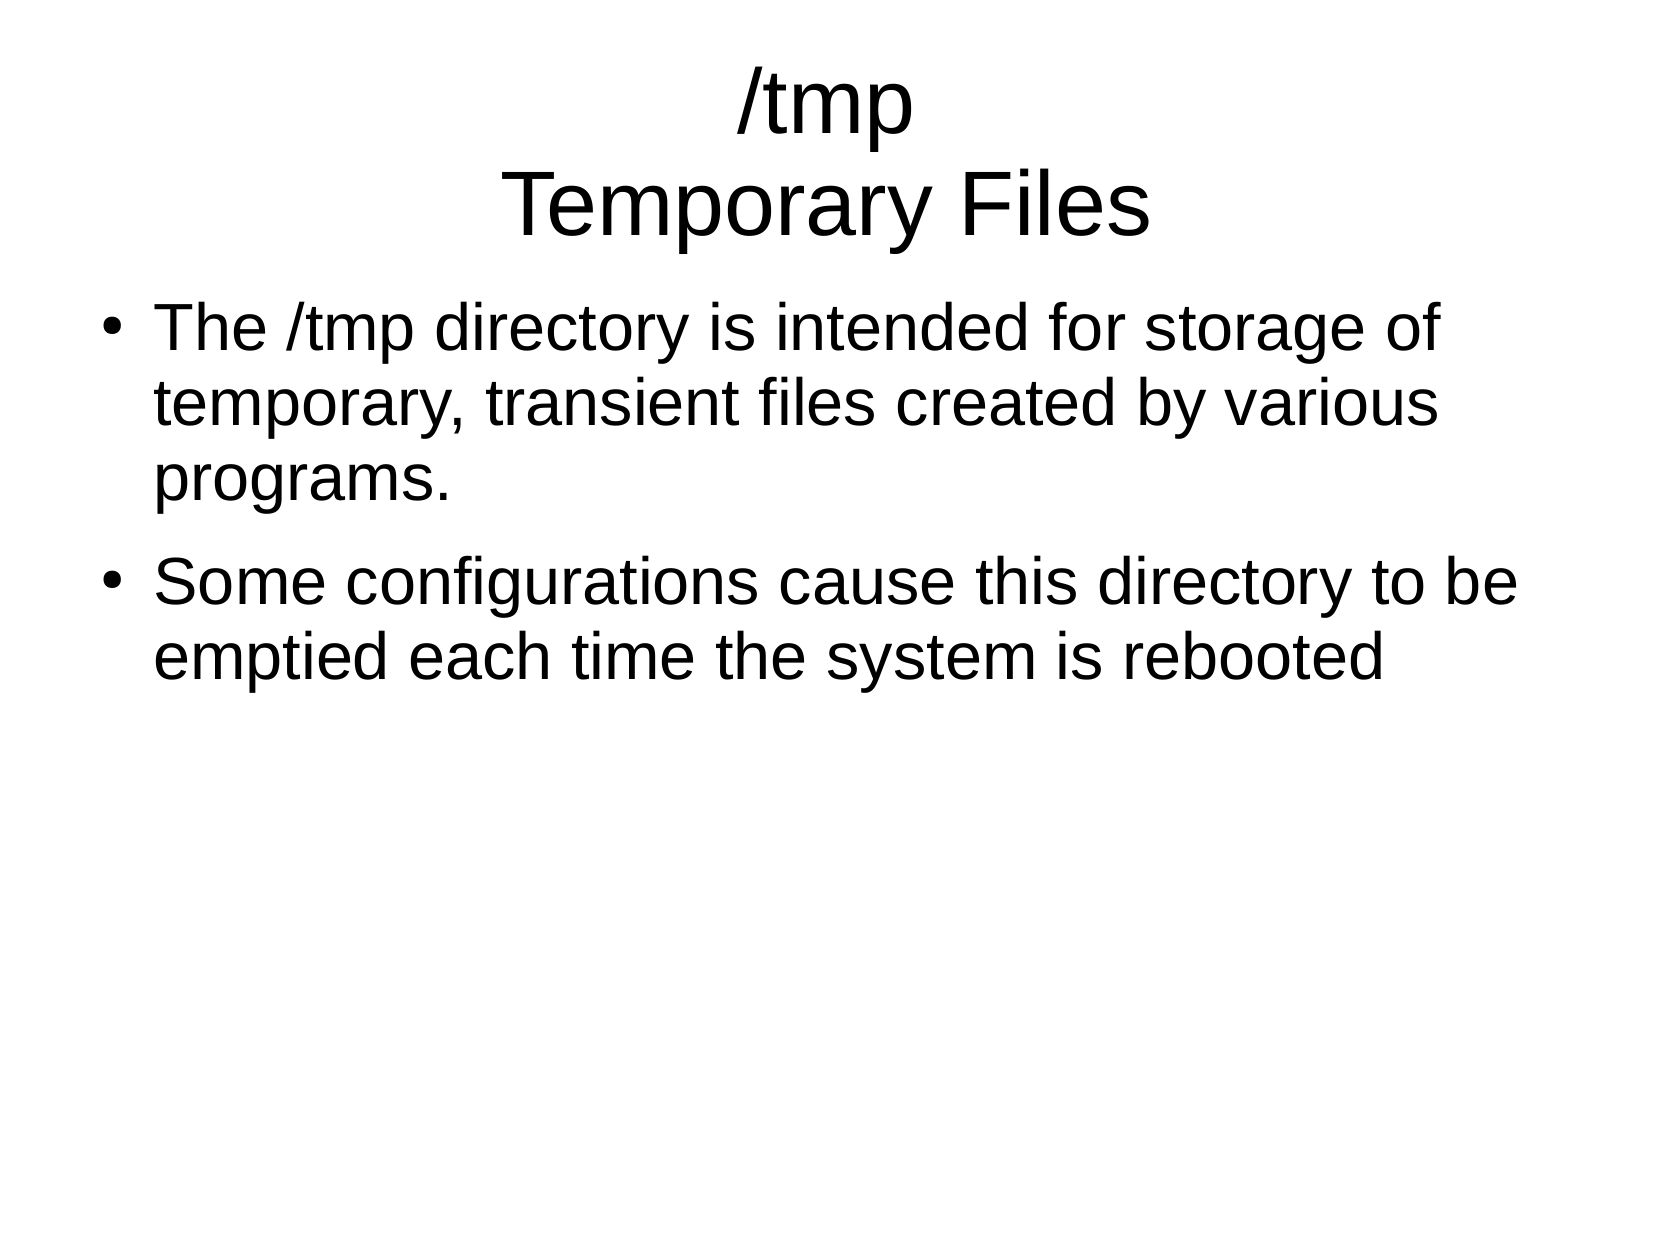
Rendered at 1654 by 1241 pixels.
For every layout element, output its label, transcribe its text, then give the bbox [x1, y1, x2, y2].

title /tmp Temporary Files [82, 49, 1571, 257]
list The /tmp directory is intended for storage of temporary, transient files created by various programs. Some configurations cause this directory to be emptied each time the system is rebooted [82, 290, 1571, 1010]
